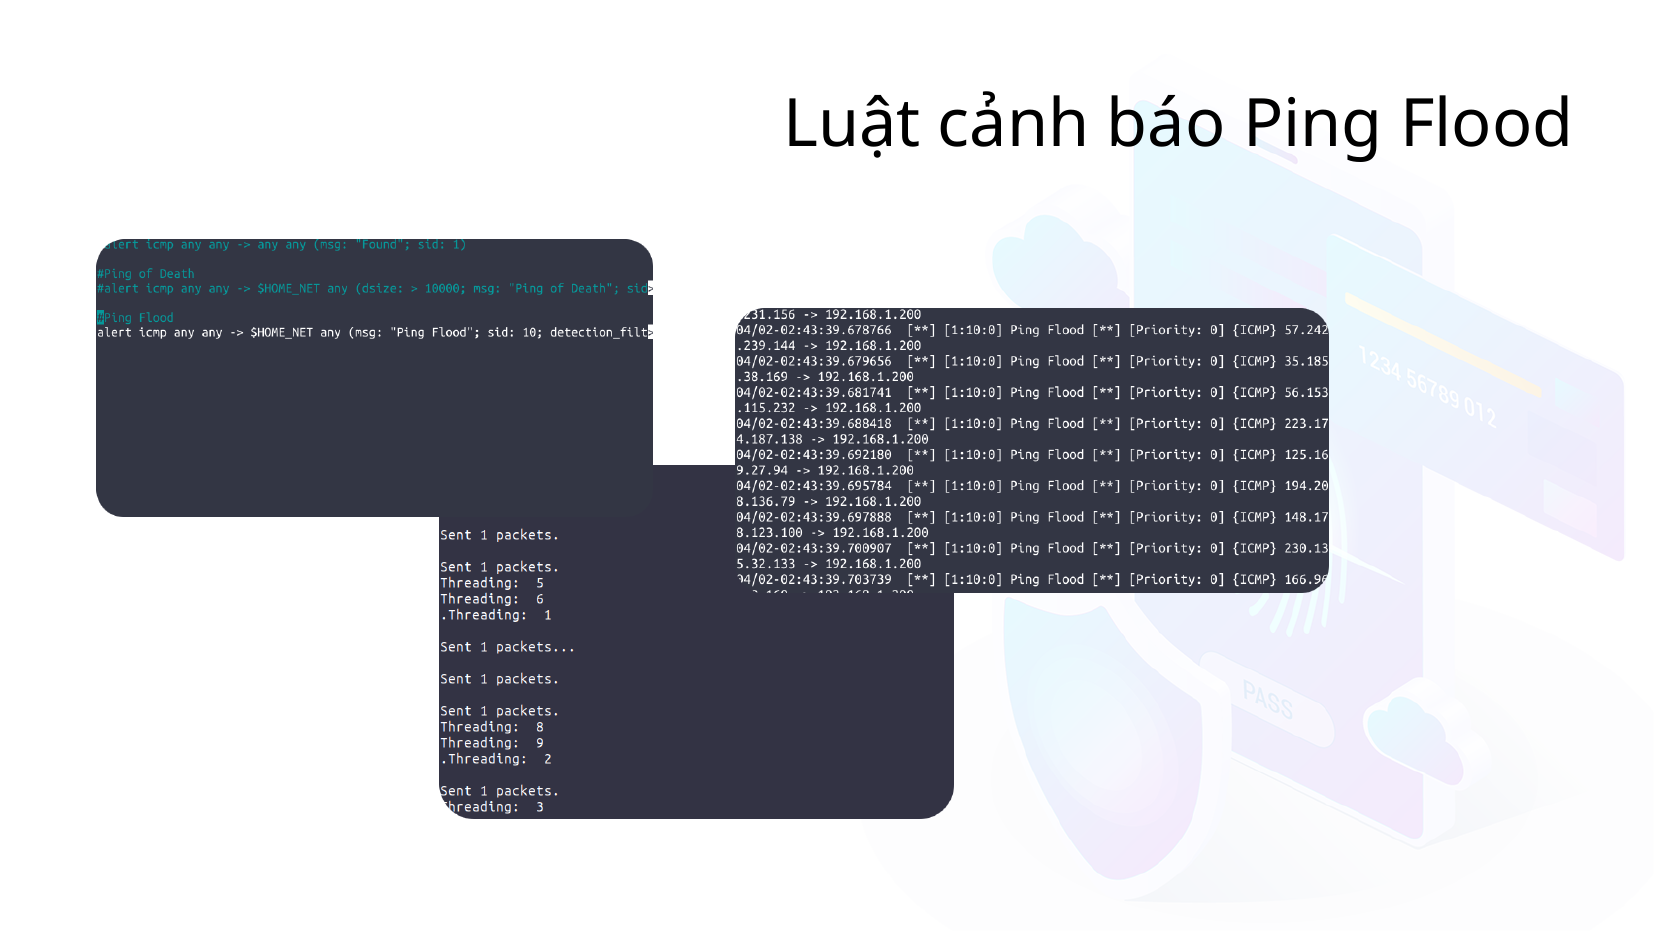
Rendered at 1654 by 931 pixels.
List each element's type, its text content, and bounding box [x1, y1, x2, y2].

picture [96, 0, 1654, 931]
title Luật cảnh báo Ping Flood [86, 42, 1575, 199]
